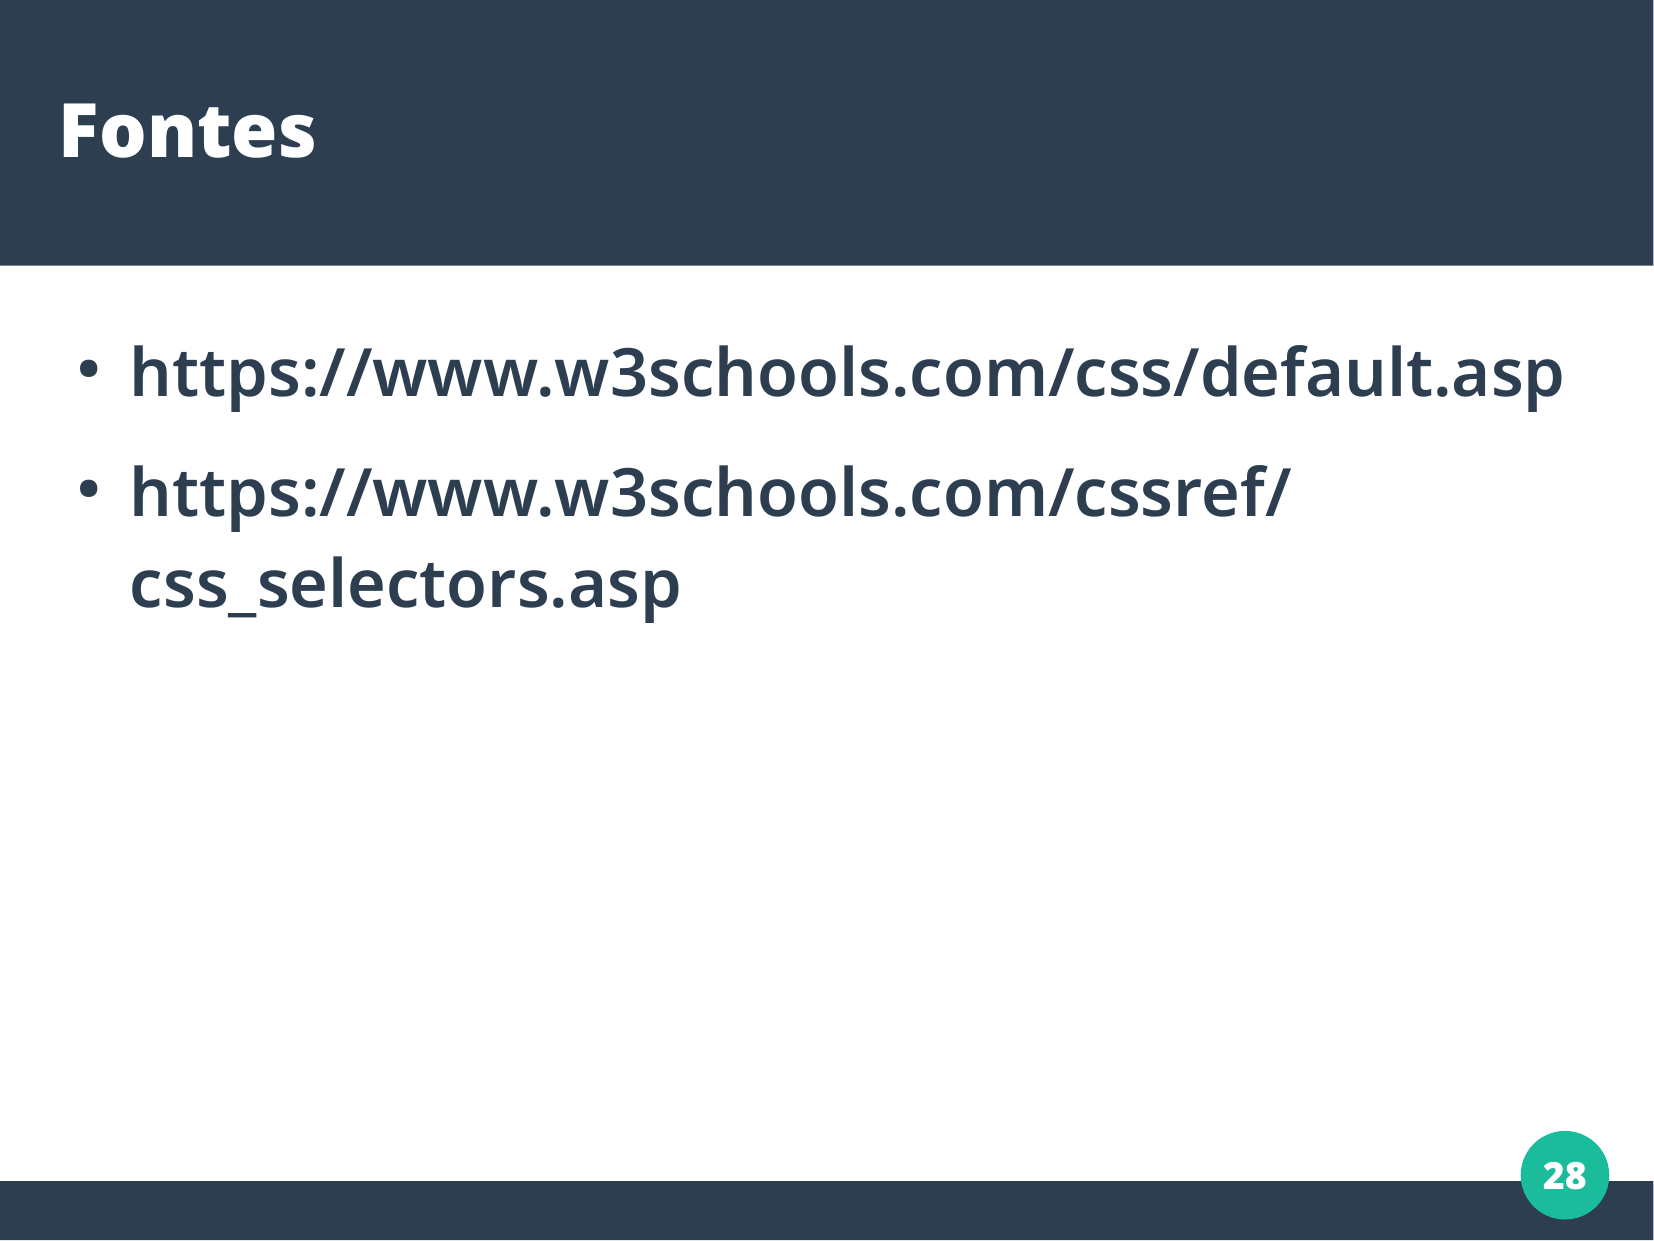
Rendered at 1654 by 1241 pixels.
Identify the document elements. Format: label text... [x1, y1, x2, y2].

title Fontes [59, 49, 1595, 207]
list https://www.w3schools.com/css/default.asp https://www.w3schools.com/cssref/css_selectors.asp [59, 324, 1595, 1152]
